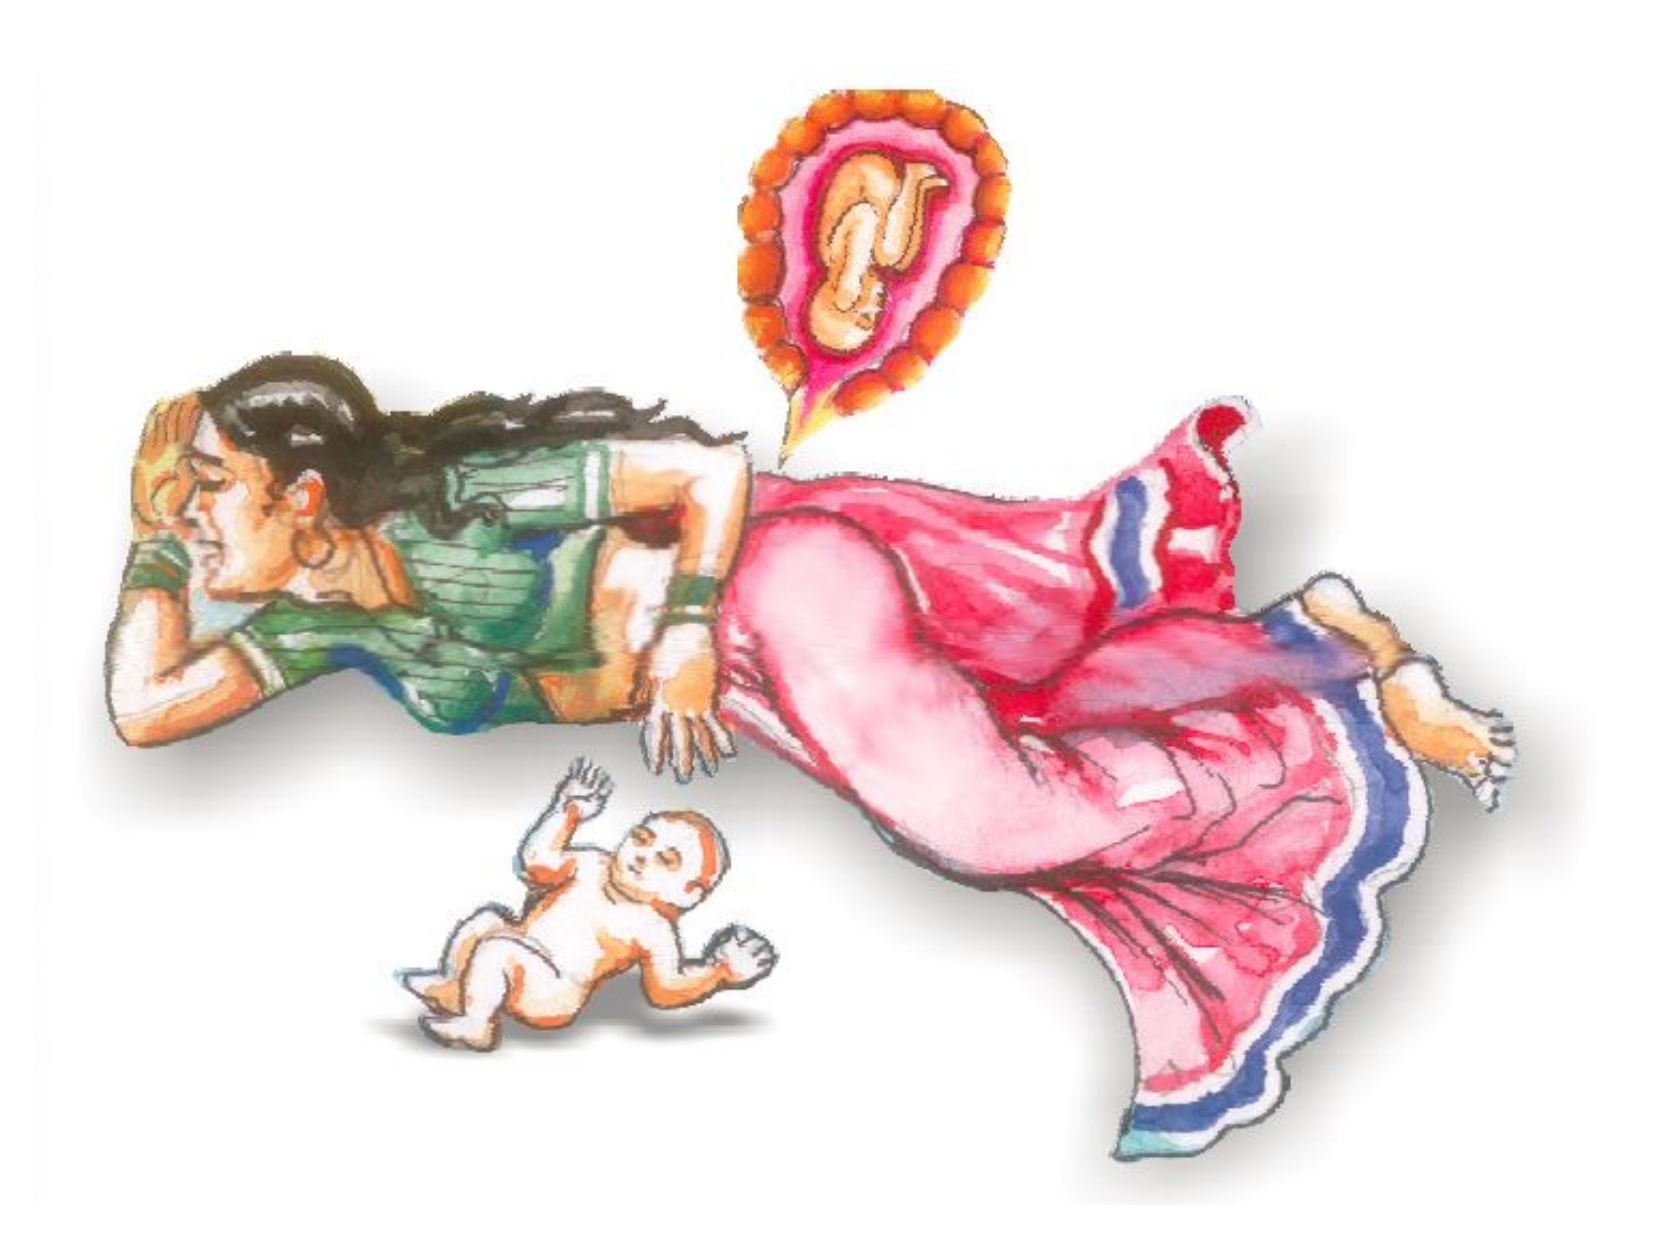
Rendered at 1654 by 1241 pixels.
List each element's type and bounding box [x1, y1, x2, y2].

picture [35, 70, 1619, 1205]
